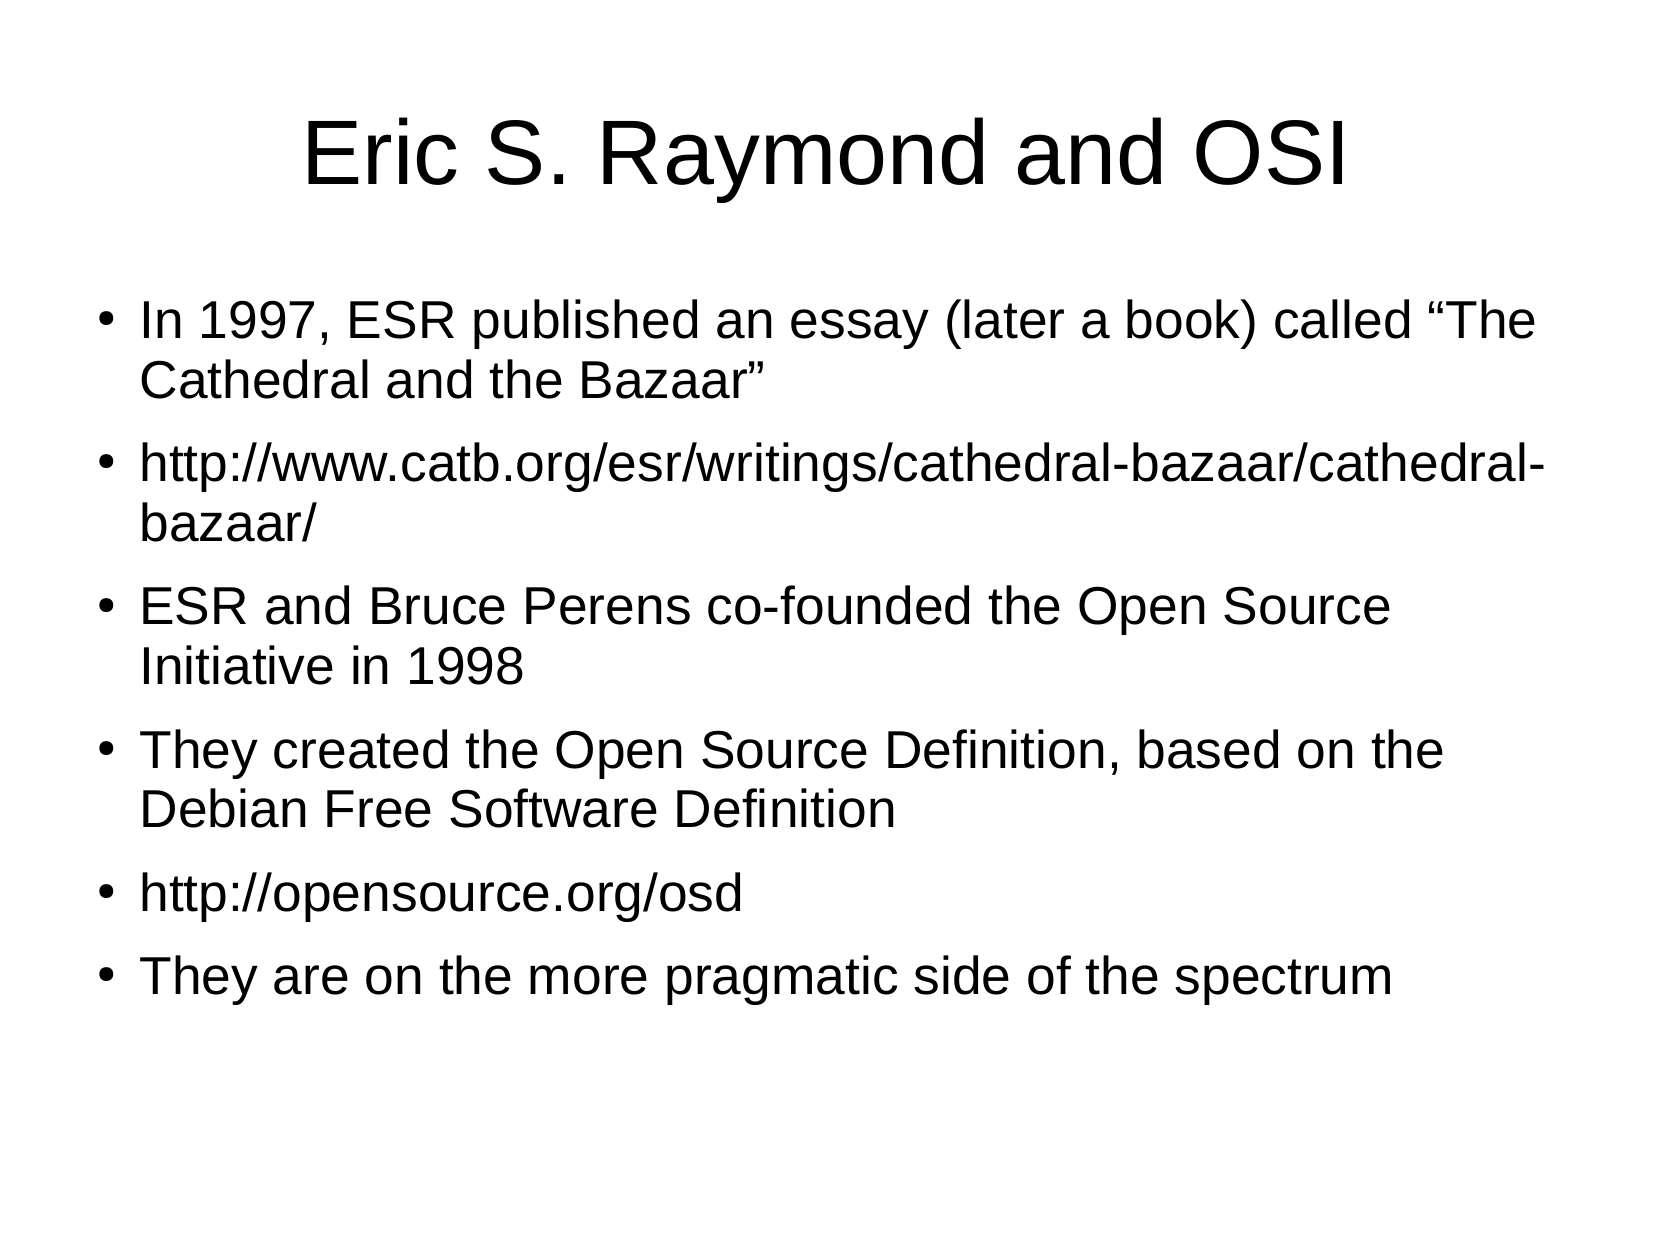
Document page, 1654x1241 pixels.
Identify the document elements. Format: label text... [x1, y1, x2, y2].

list In 1997, ESR published an essay (later a book) called “The Cathedral and the Bazaar” http://www.catb.org/esr/writings/cathedral-bazaar/cathedral-bazaar/ ESR and Bruce Perens co-founded the Open Source Initiative in 1998 They created the Open Source Definition, based on the Debian Free Software Definition http://opensource.org/osd They are on the more pragmatic side of the spectrum [82, 290, 1571, 1010]
title Eric S. Raymond and OSI [82, 49, 1571, 257]
